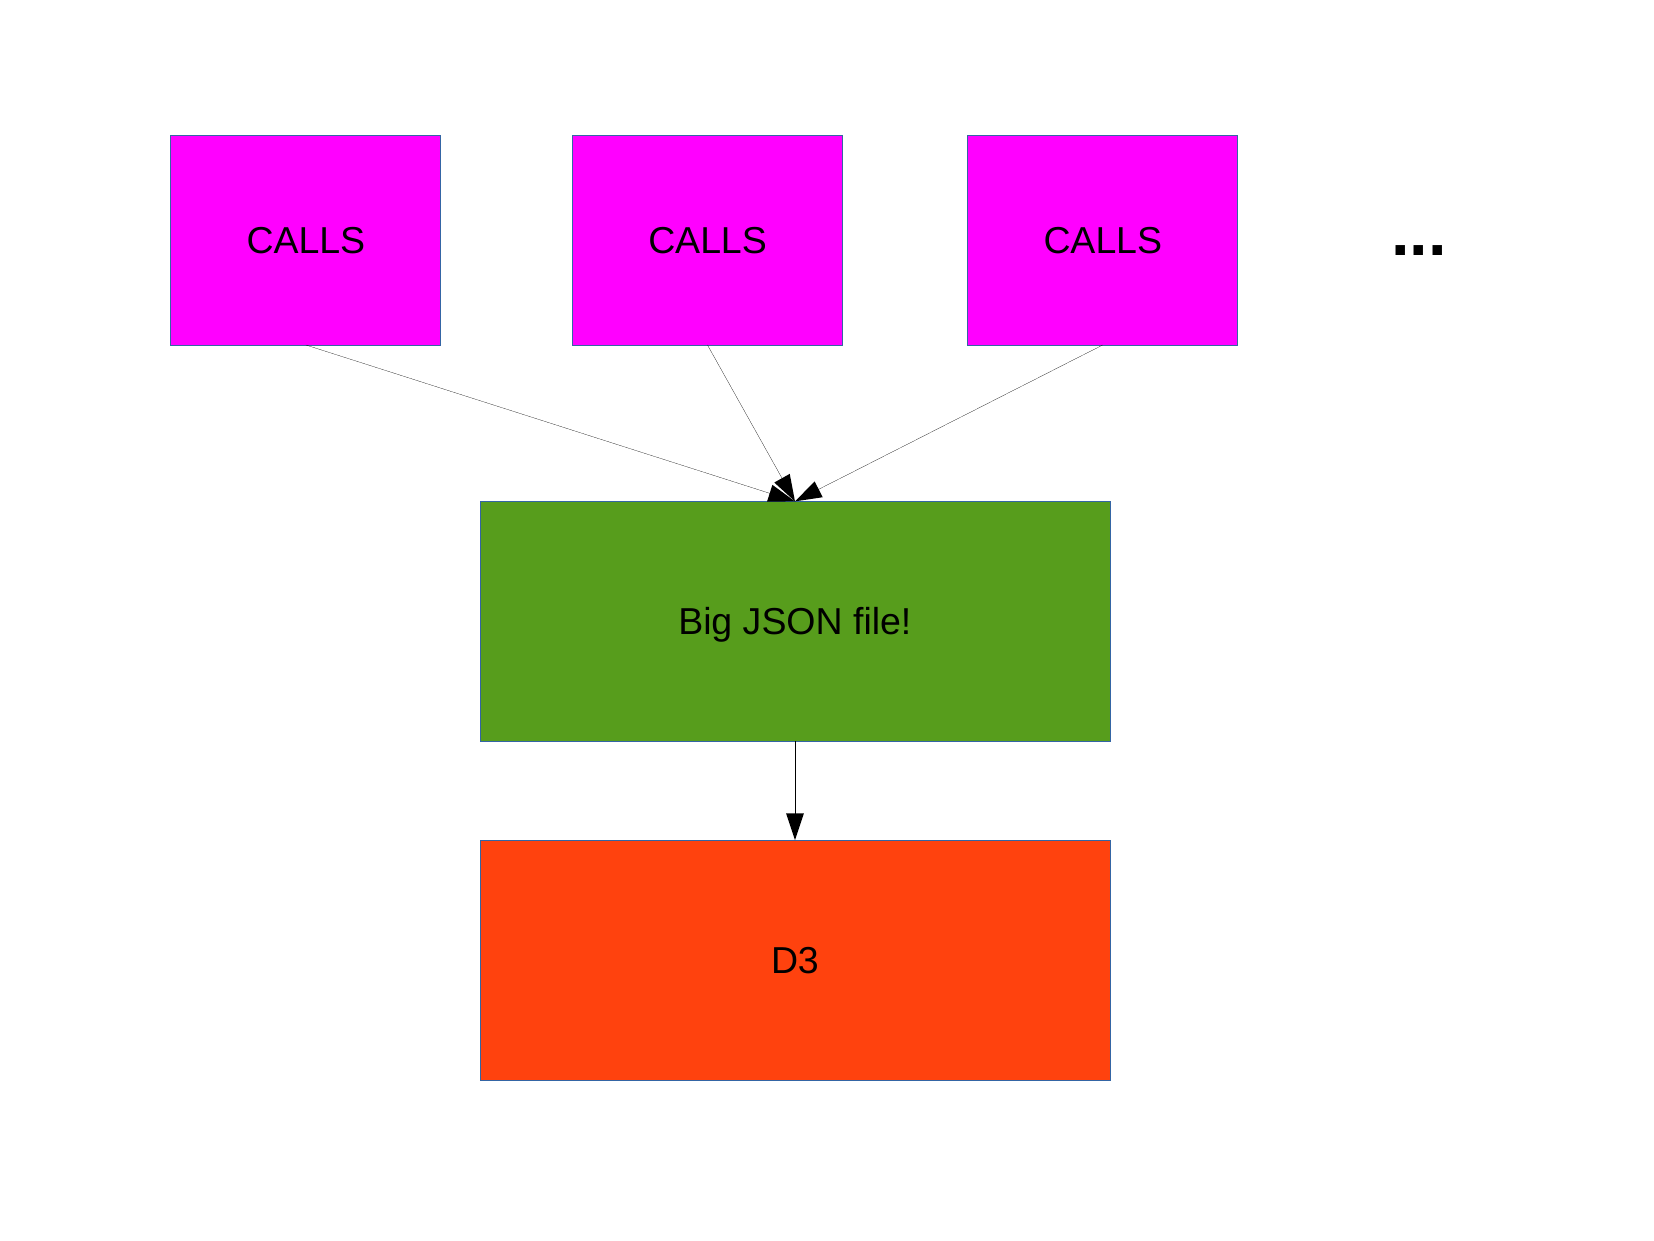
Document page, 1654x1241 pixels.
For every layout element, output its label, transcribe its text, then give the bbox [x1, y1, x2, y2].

text_box CALLS [170, 135, 441, 346]
text_box ... [1276, 180, 1562, 286]
text_box D3 [480, 840, 1111, 1081]
text_box Big JSON file! [480, 501, 1111, 742]
text_box CALLS [572, 135, 843, 346]
text_box CALLS [967, 135, 1238, 346]
